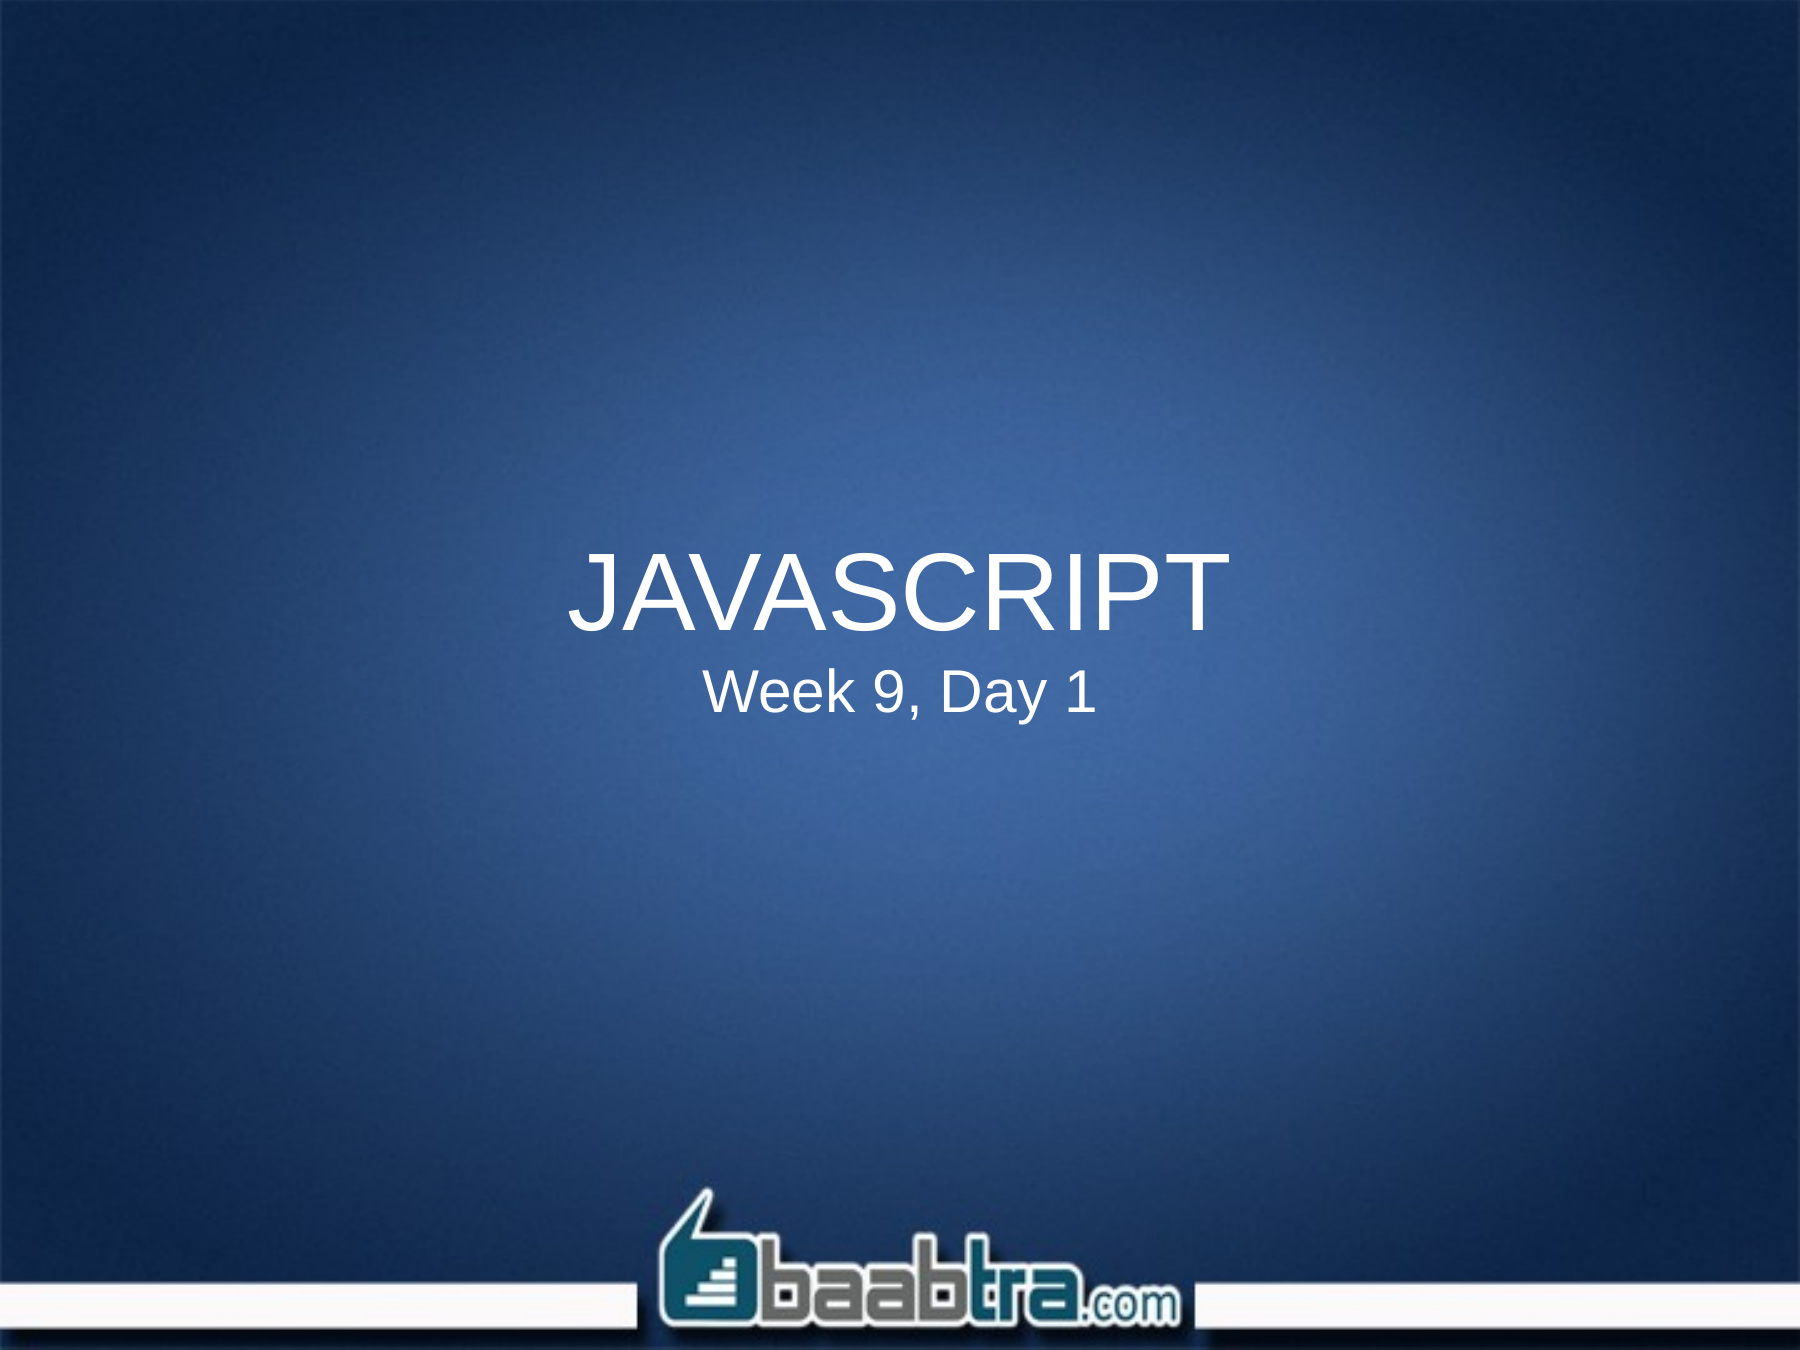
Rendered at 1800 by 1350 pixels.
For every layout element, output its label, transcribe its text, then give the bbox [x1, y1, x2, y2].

picture [0, 0, 1800, 1350]
title JAVASCRIPT Week 9, Day 1 [90, 510, 1710, 735]
